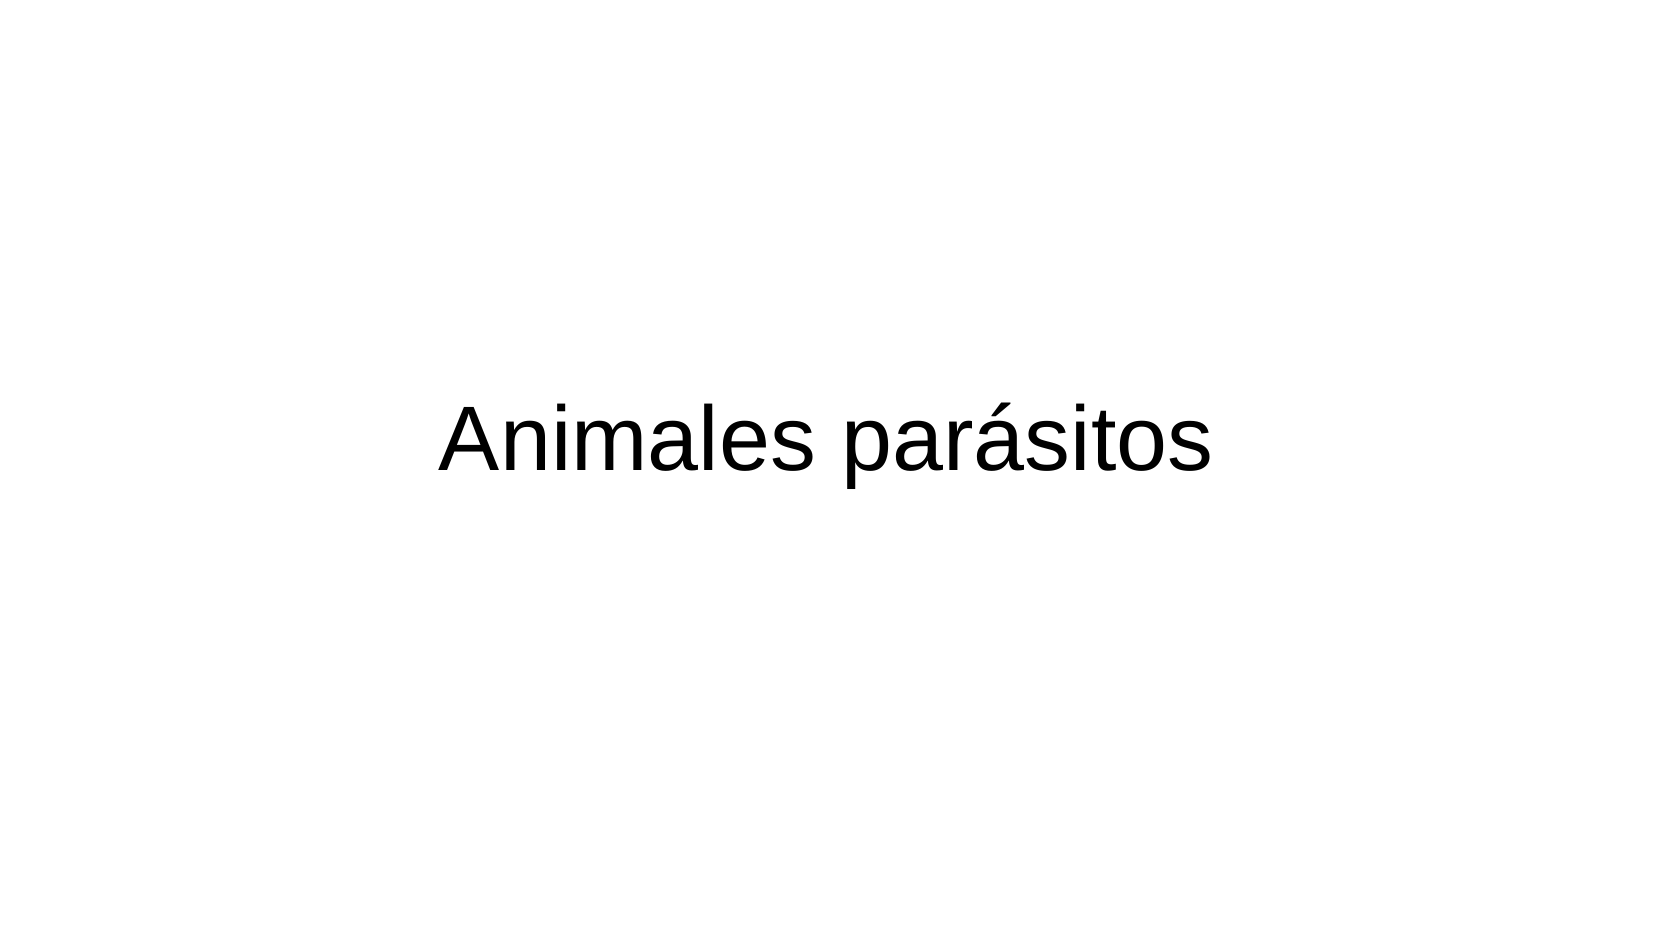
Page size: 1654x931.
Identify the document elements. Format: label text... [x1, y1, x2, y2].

subtitle Animales parásitos [82, 78, 1571, 799]
